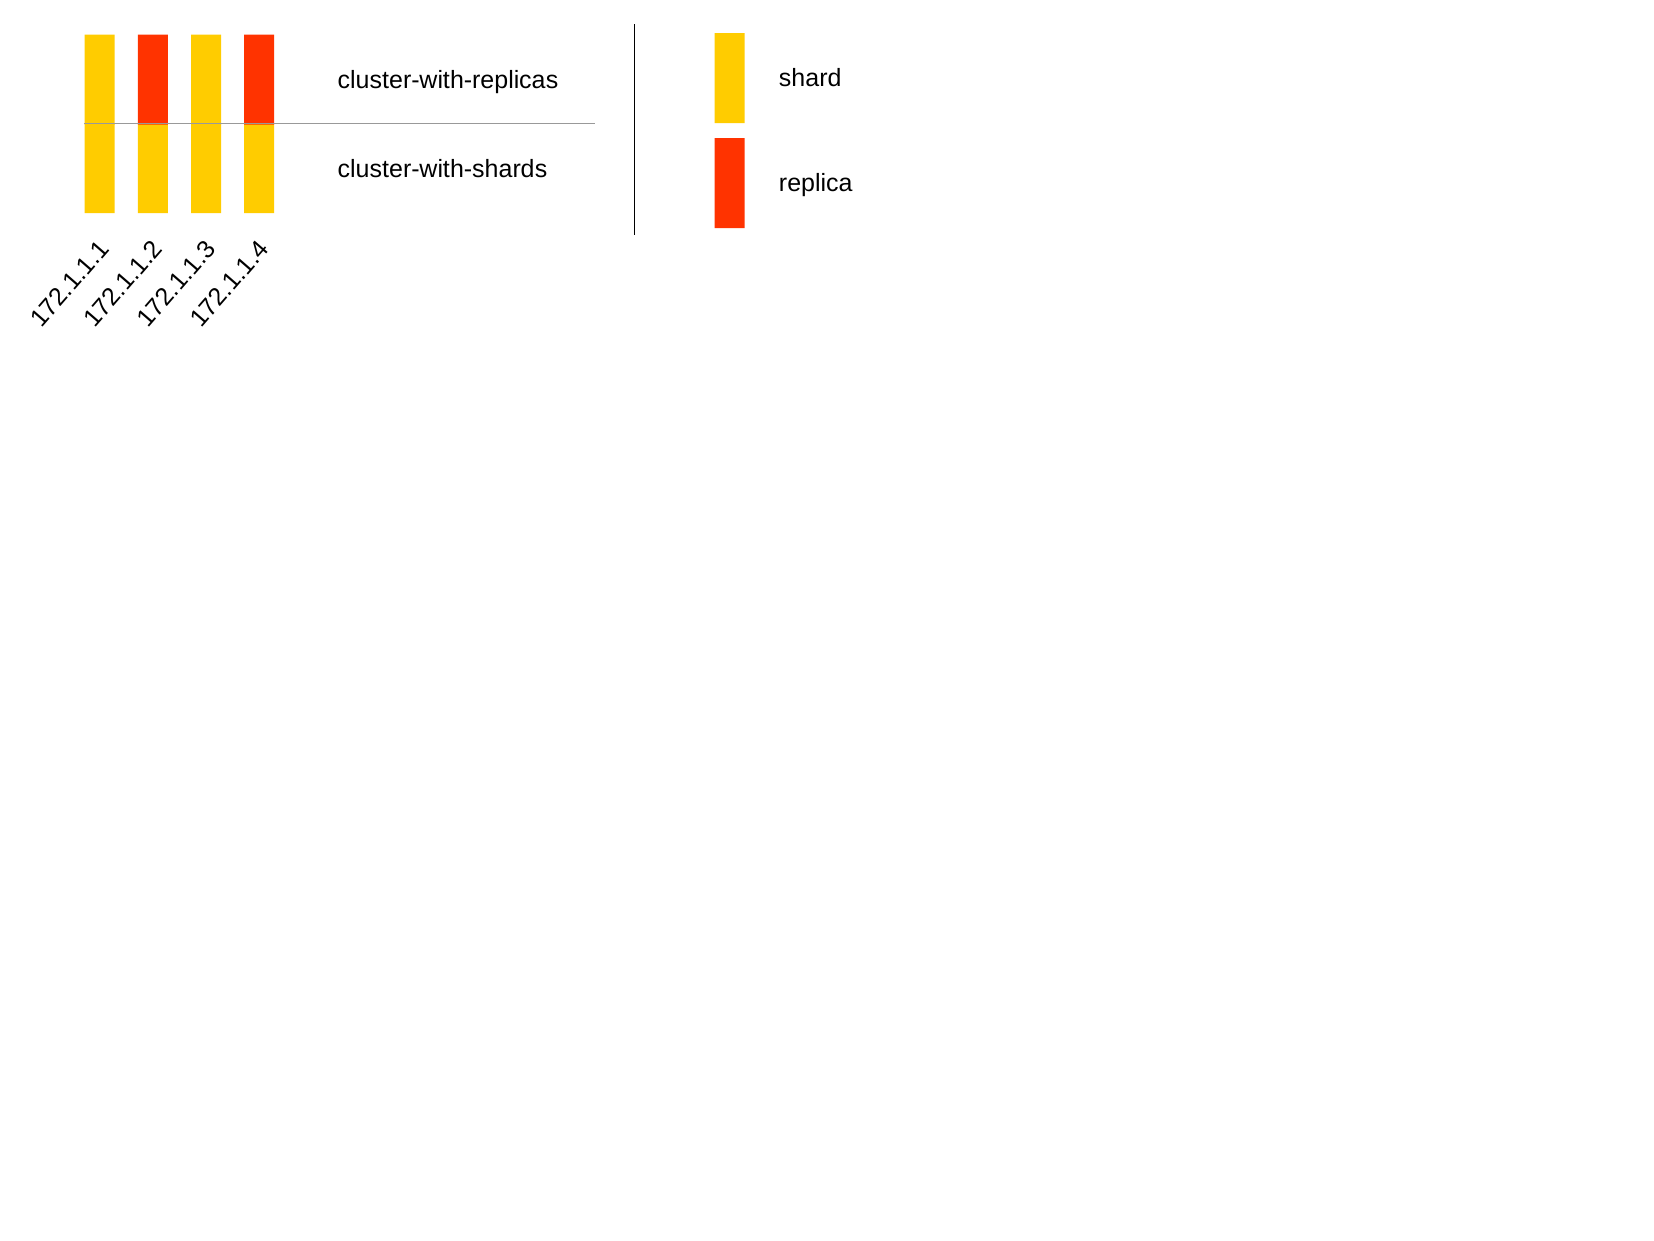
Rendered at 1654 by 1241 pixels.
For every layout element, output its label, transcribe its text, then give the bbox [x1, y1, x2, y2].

text_box [84, 124, 115, 214]
text_box [714, 138, 745, 229]
text_box [84, 34, 115, 123]
text_box [714, 33, 745, 124]
text_box replica [764, 161, 868, 205]
text_box [244, 124, 275, 214]
text_box cluster-with-replicas [322, 58, 574, 102]
text_box 172.1.1.3 [115, 218, 234, 349]
text_box [137, 34, 168, 123]
text_box [137, 124, 168, 214]
text_box cluster-with-shards [322, 147, 563, 191]
text_box [191, 34, 222, 123]
text_box [191, 124, 222, 214]
text_box 172.1.1.2 [62, 218, 180, 349]
text_box shard [764, 56, 857, 100]
text_box 172.1.1.4 [168, 218, 290, 349]
text_box 172.1.1.1 [9, 218, 127, 349]
text_box [244, 34, 275, 123]
